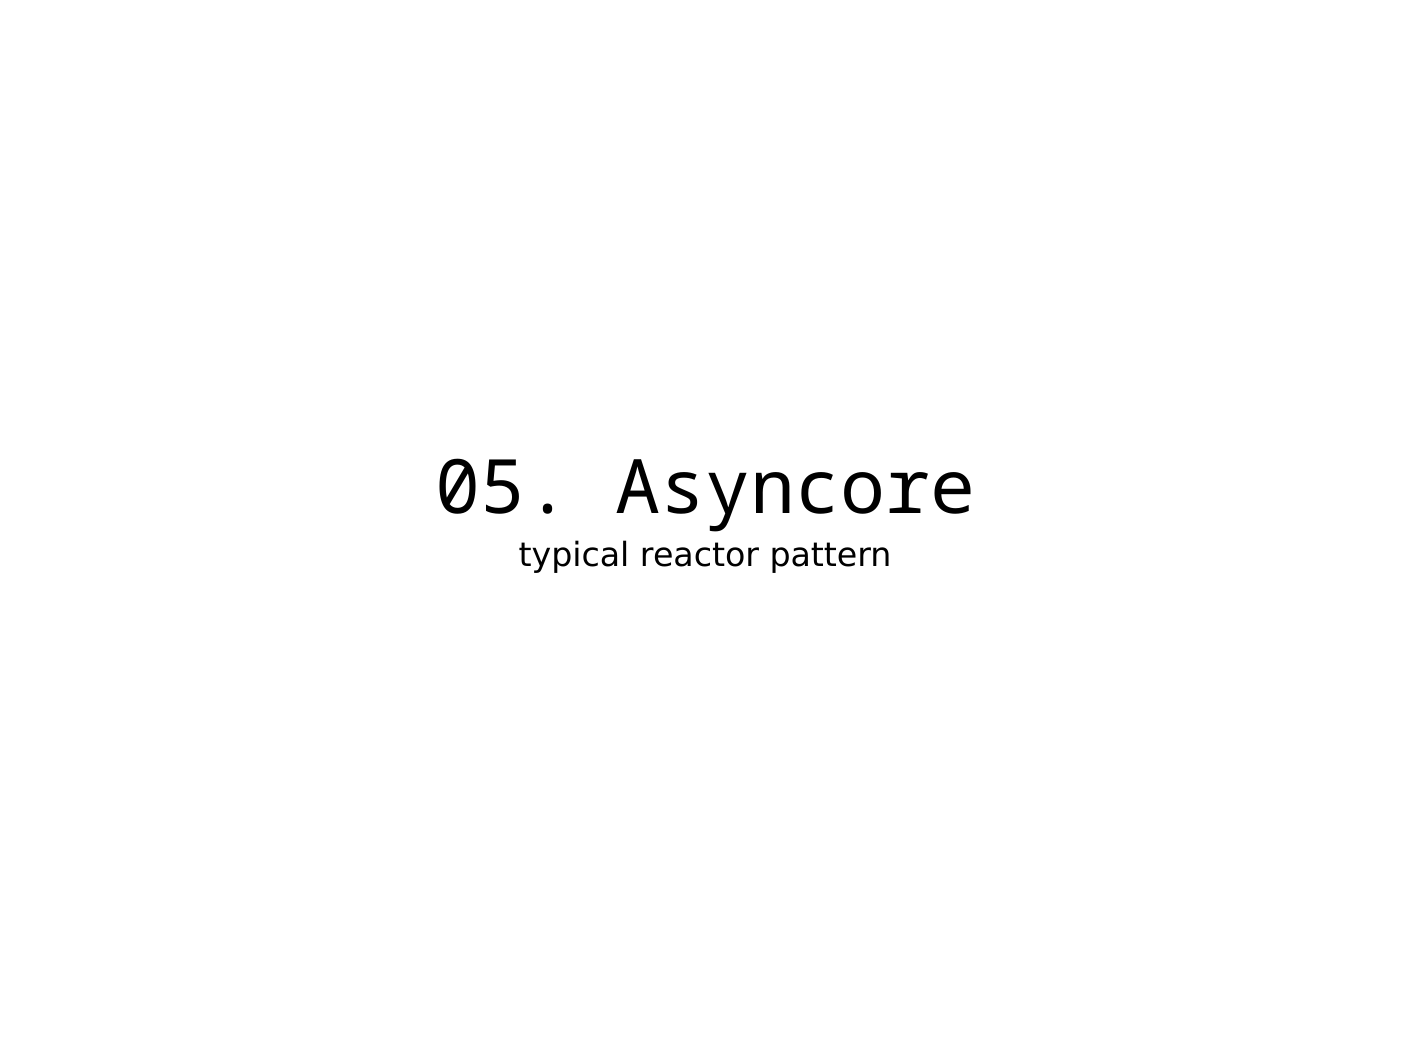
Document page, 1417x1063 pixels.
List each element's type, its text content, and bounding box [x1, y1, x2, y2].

text_box 05. Asyncore typical reactor pattern [134, 425, 1277, 567]
